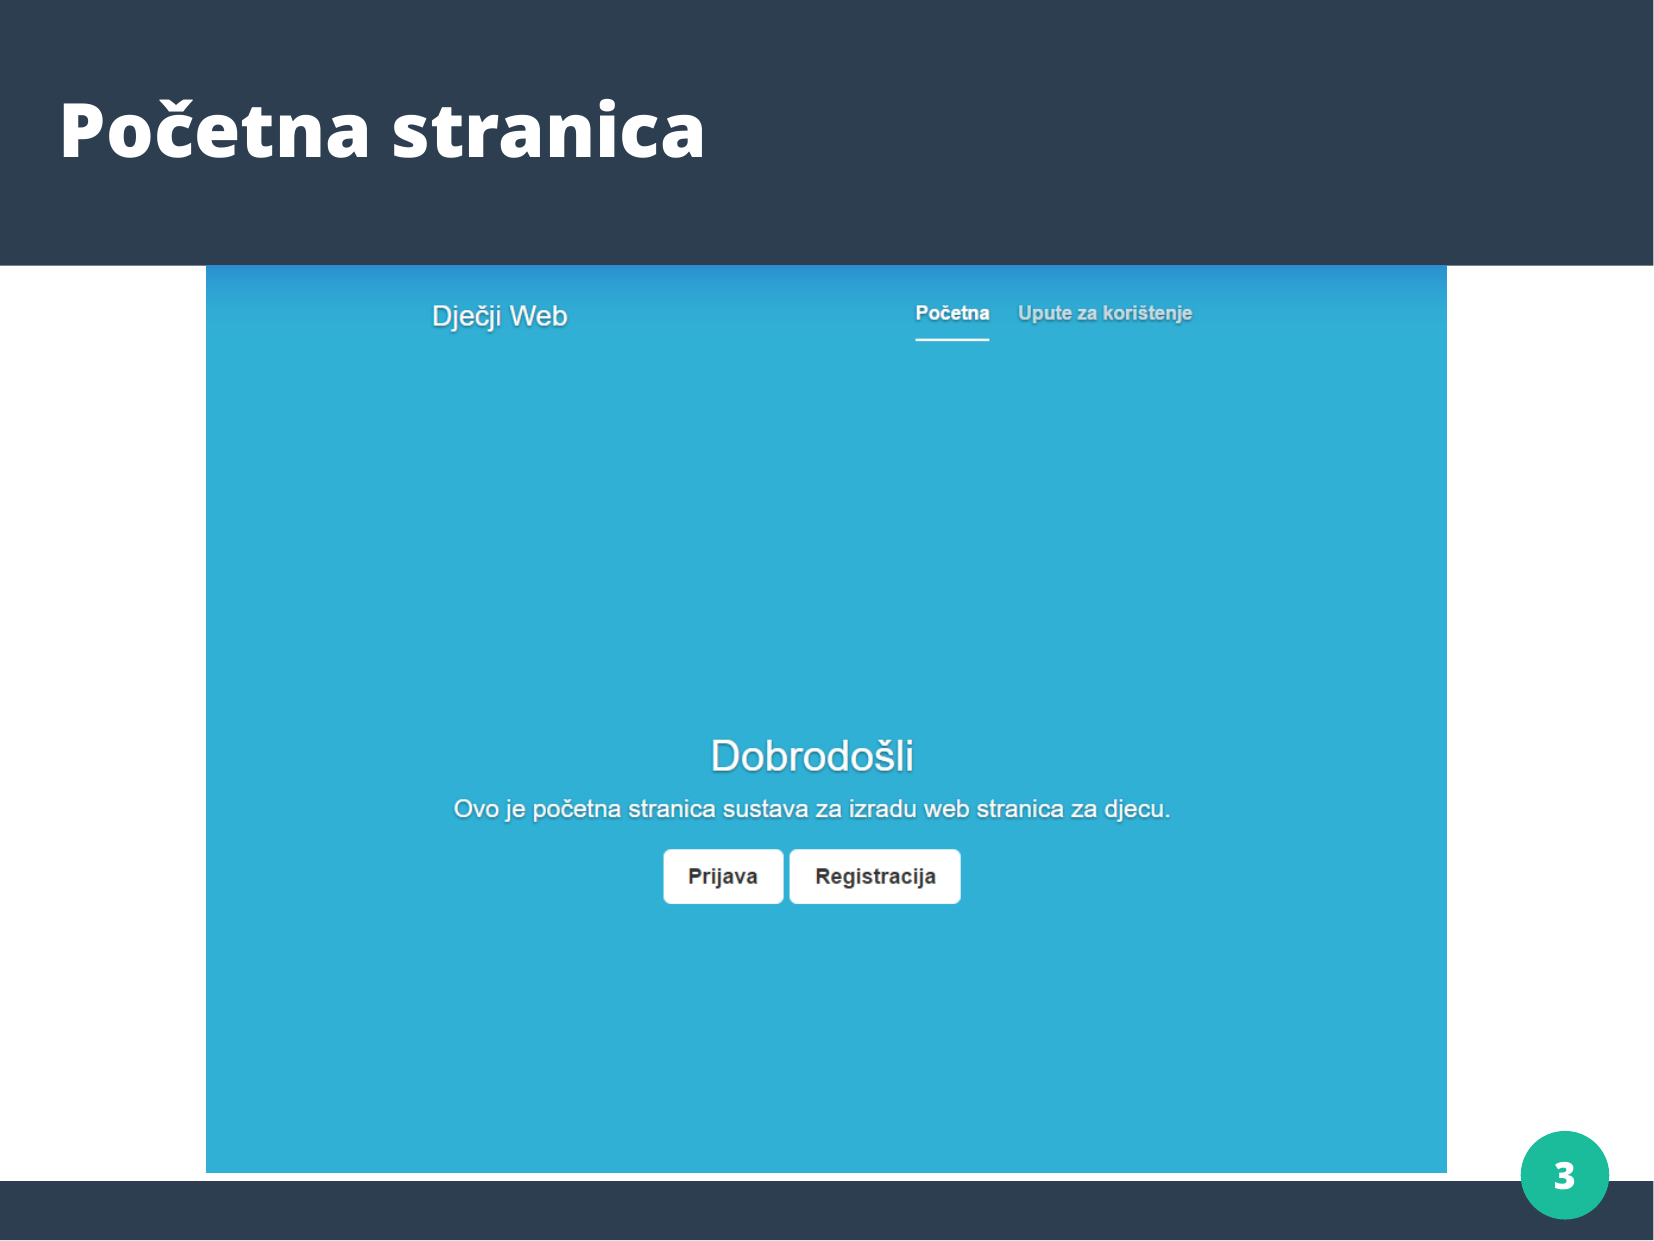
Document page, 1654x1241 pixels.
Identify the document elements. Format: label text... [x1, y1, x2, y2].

title Početna stranica [59, 49, 1595, 207]
picture [206, 265, 1447, 1173]
